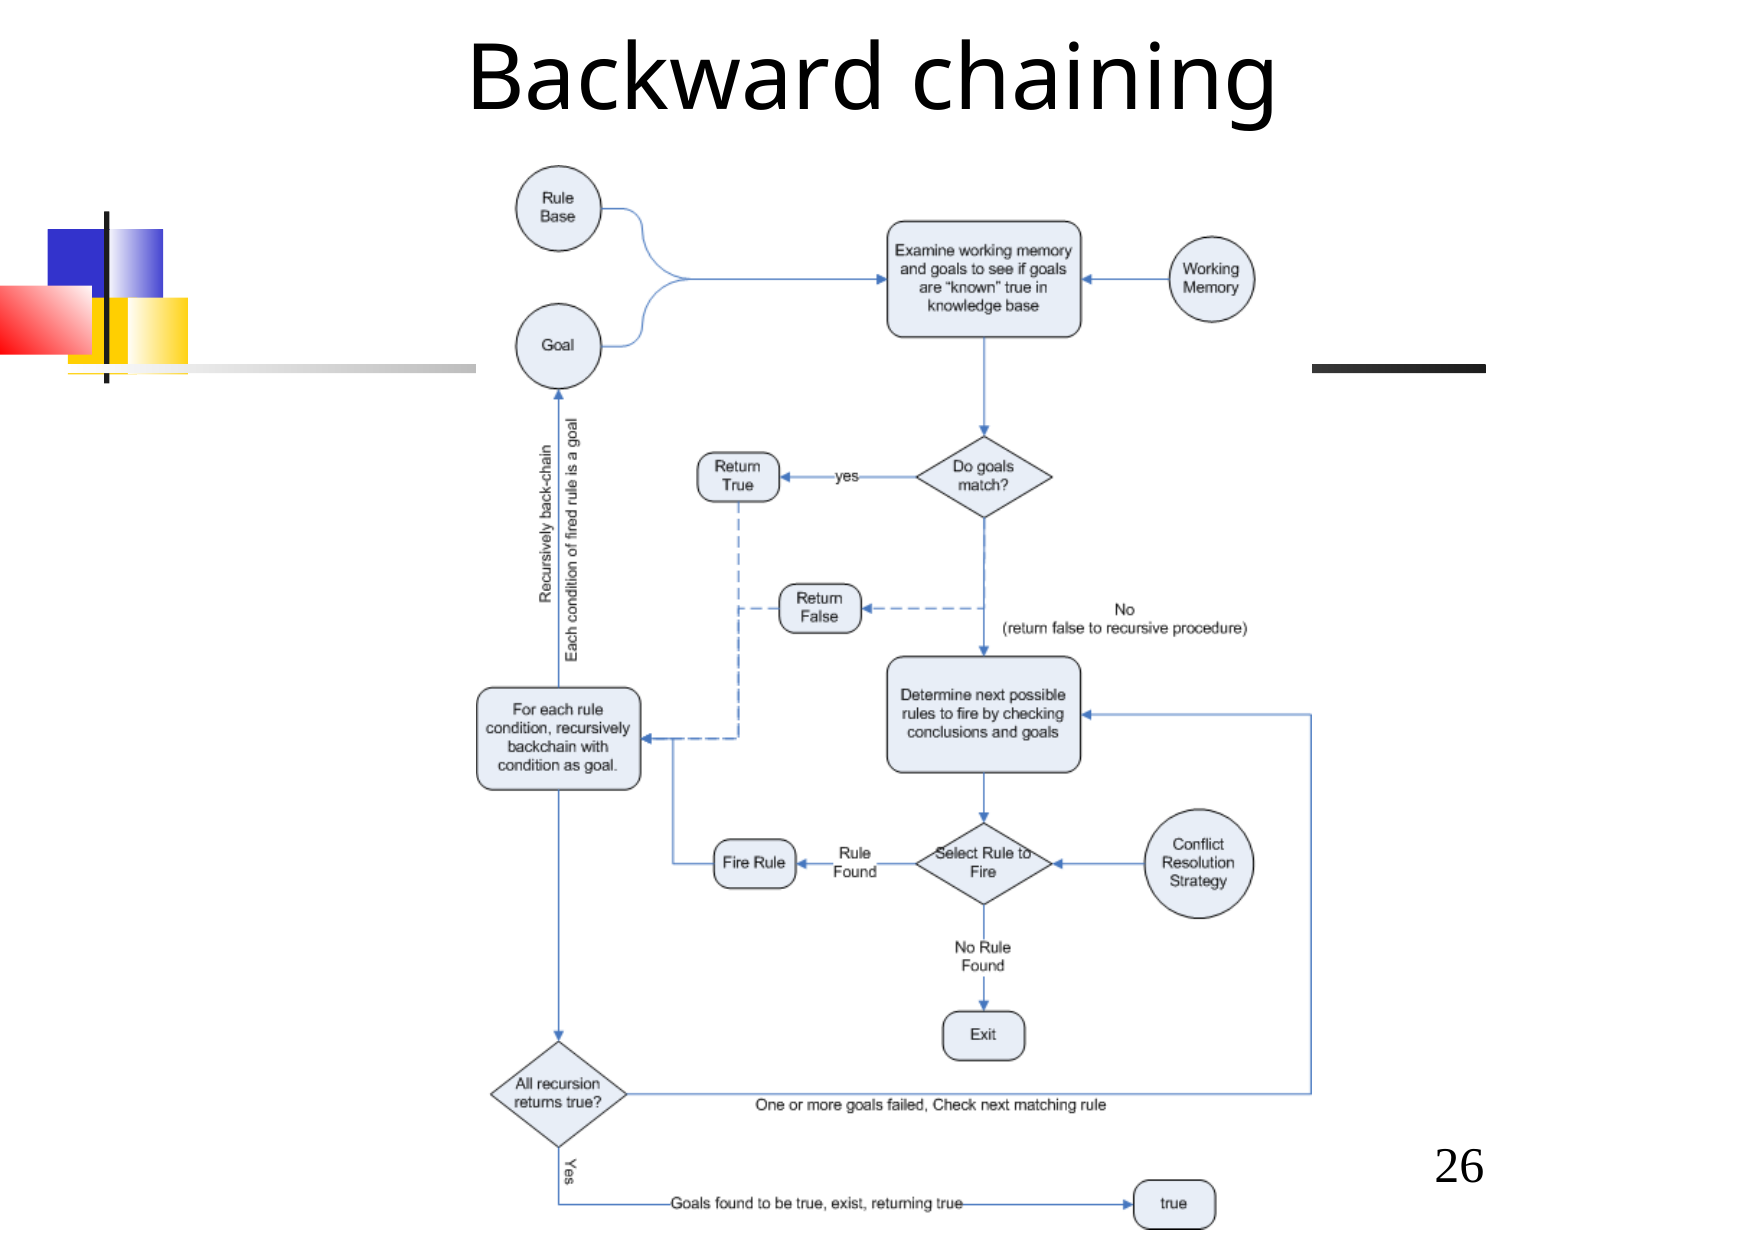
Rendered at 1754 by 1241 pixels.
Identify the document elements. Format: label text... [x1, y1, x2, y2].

title Backward chaining [179, 13, 1567, 142]
picture [476, 165, 1312, 1231]
